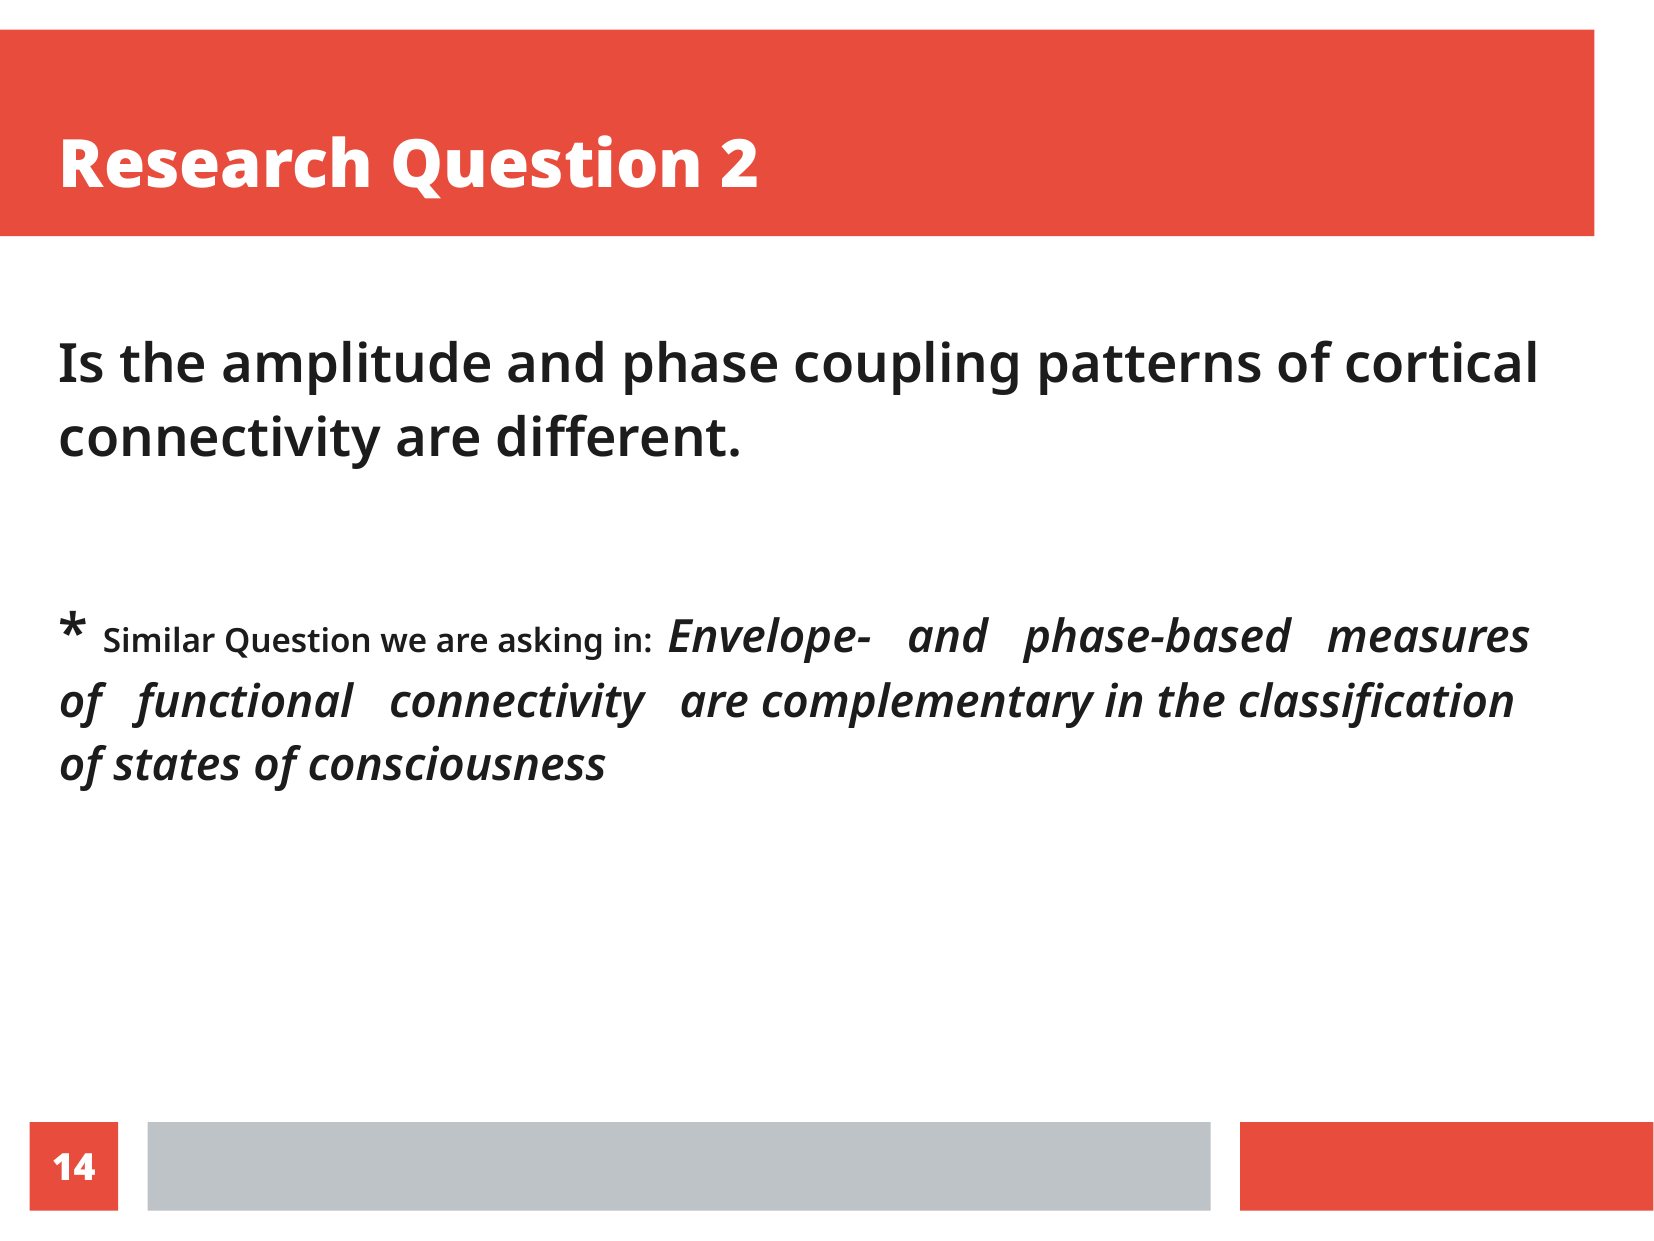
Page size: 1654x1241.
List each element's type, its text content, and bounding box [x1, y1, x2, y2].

list Is the amplitude and phase coupling patterns of cortical connectivity are different. * Similar Question we are asking in: Envelope- and phase-based measures of functional connectivity are complementary in the classification of states of consciousness [59, 324, 1565, 1093]
title Research Question 2 [59, 59, 1595, 207]
